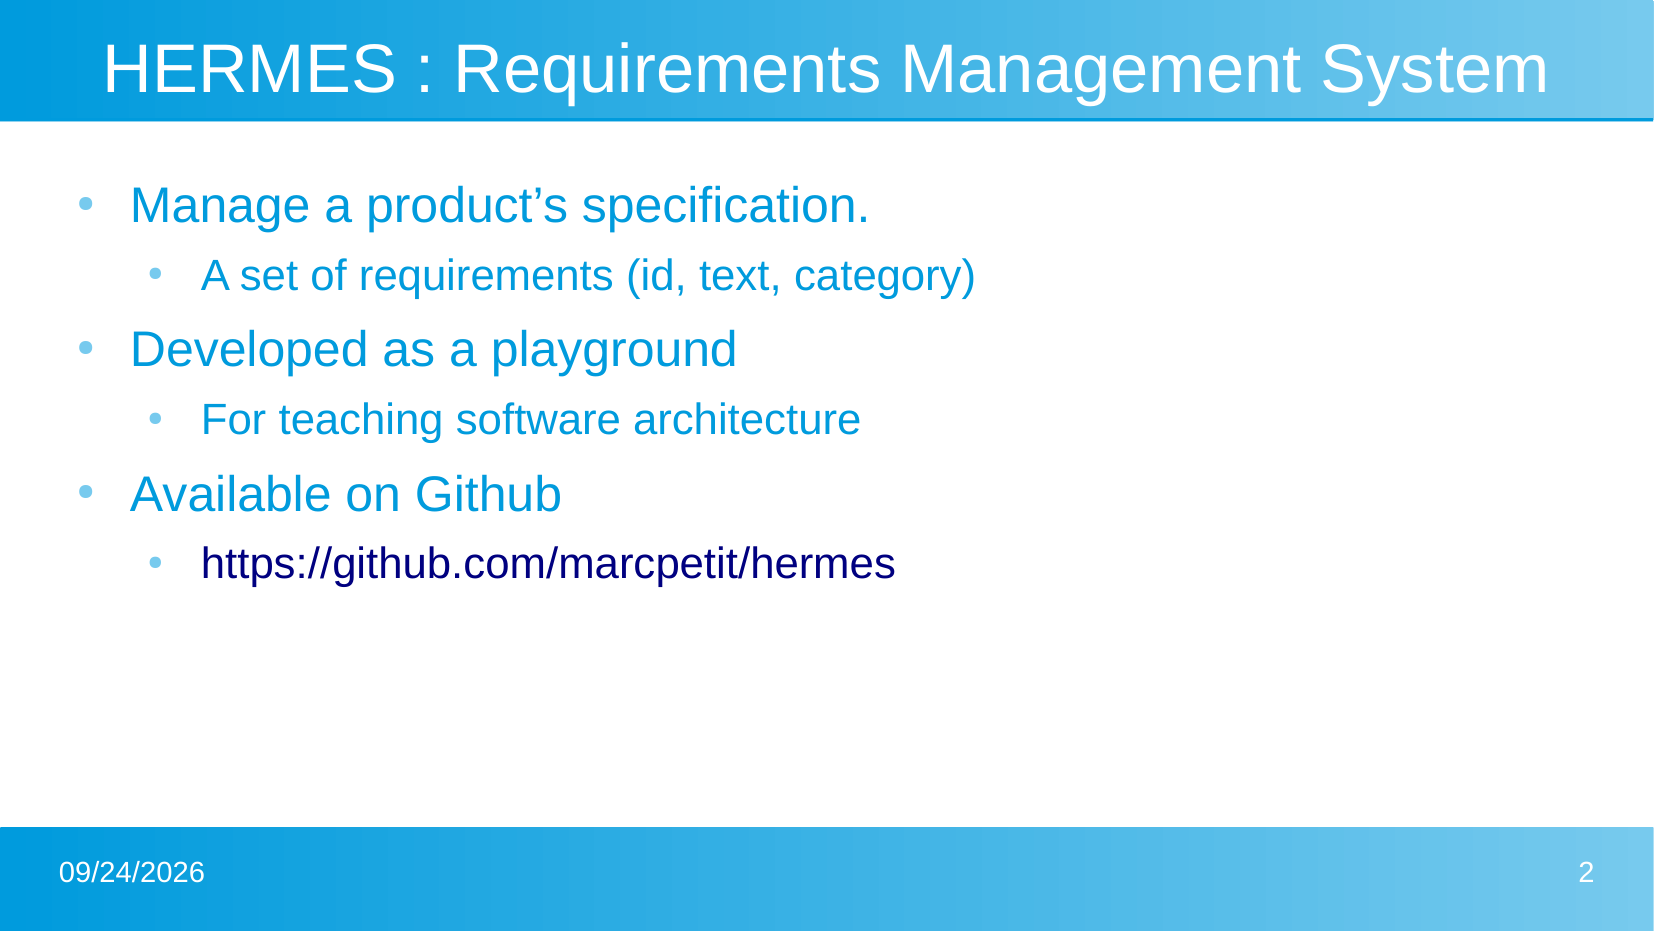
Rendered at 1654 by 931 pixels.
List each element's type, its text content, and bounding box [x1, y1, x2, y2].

list Manage a product’s specification. A set of requirements (id, text, category) Developed as a playground For teaching software architecture Available on Github https://github.com/marcpetit/hermes [59, 177, 1595, 768]
title HERMES : Requirements Management System [59, 29, 1595, 108]
